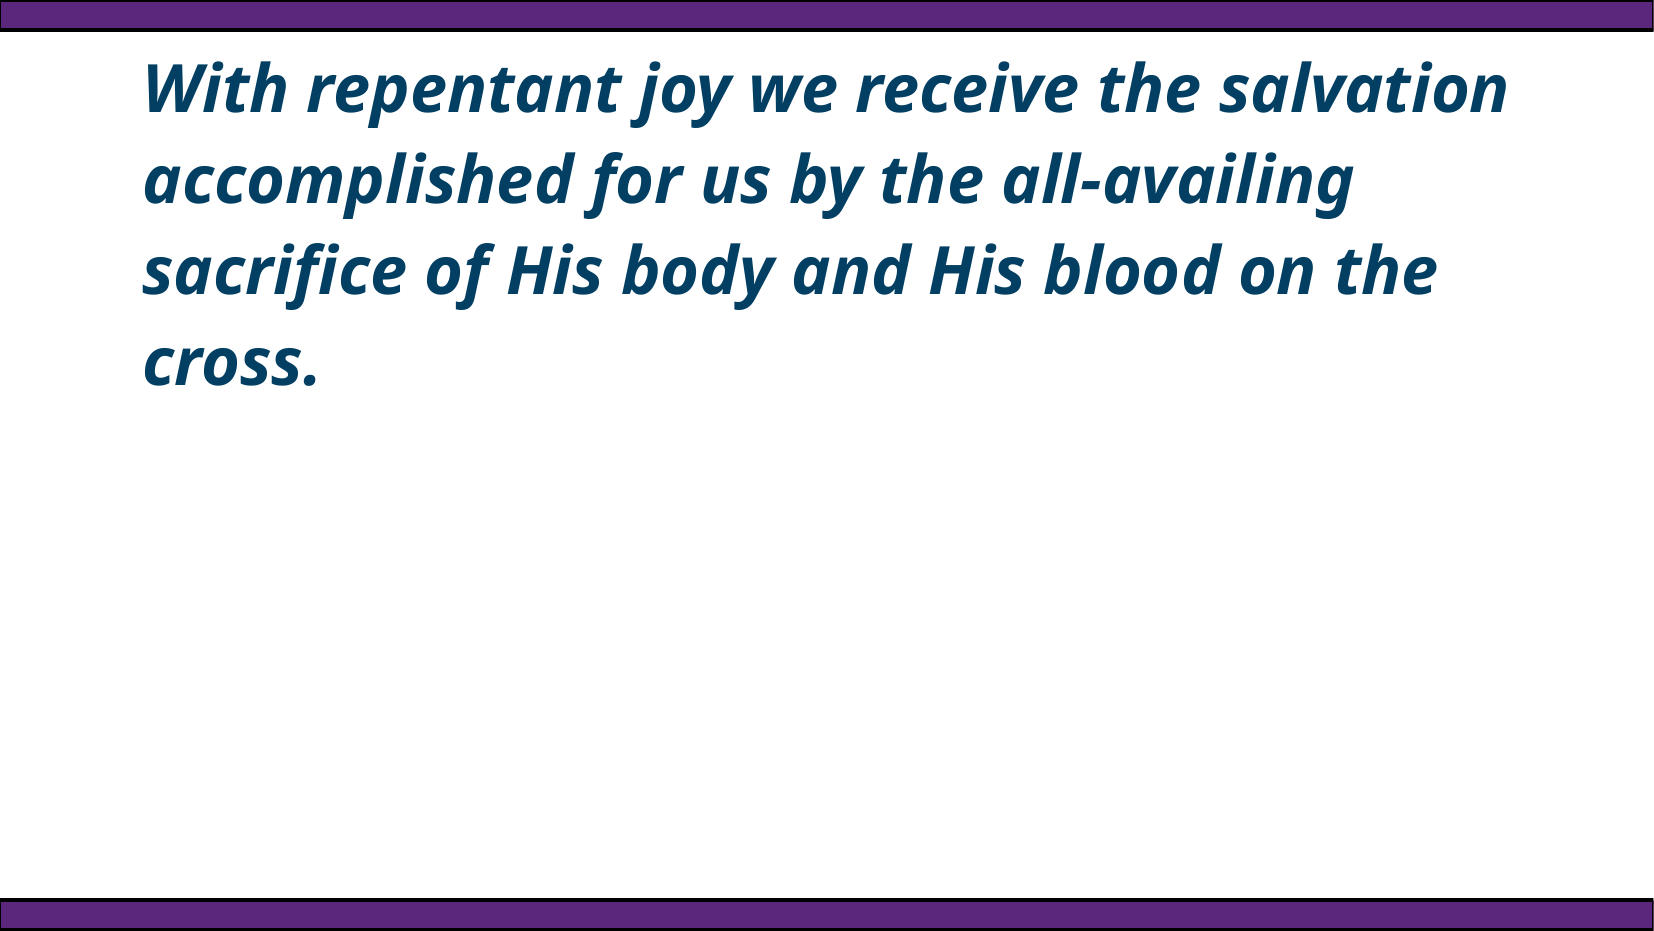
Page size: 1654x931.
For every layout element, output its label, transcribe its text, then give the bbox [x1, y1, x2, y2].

text_box [0, 0, 1654, 31]
picture [0, 31, 1654, 900]
text_box With repentant joy we receive the salvation accomplished for us by the all-availing sacrifice of His body and His blood on the cross. [58, 34, 1589, 405]
text_box [0, 900, 1654, 931]
